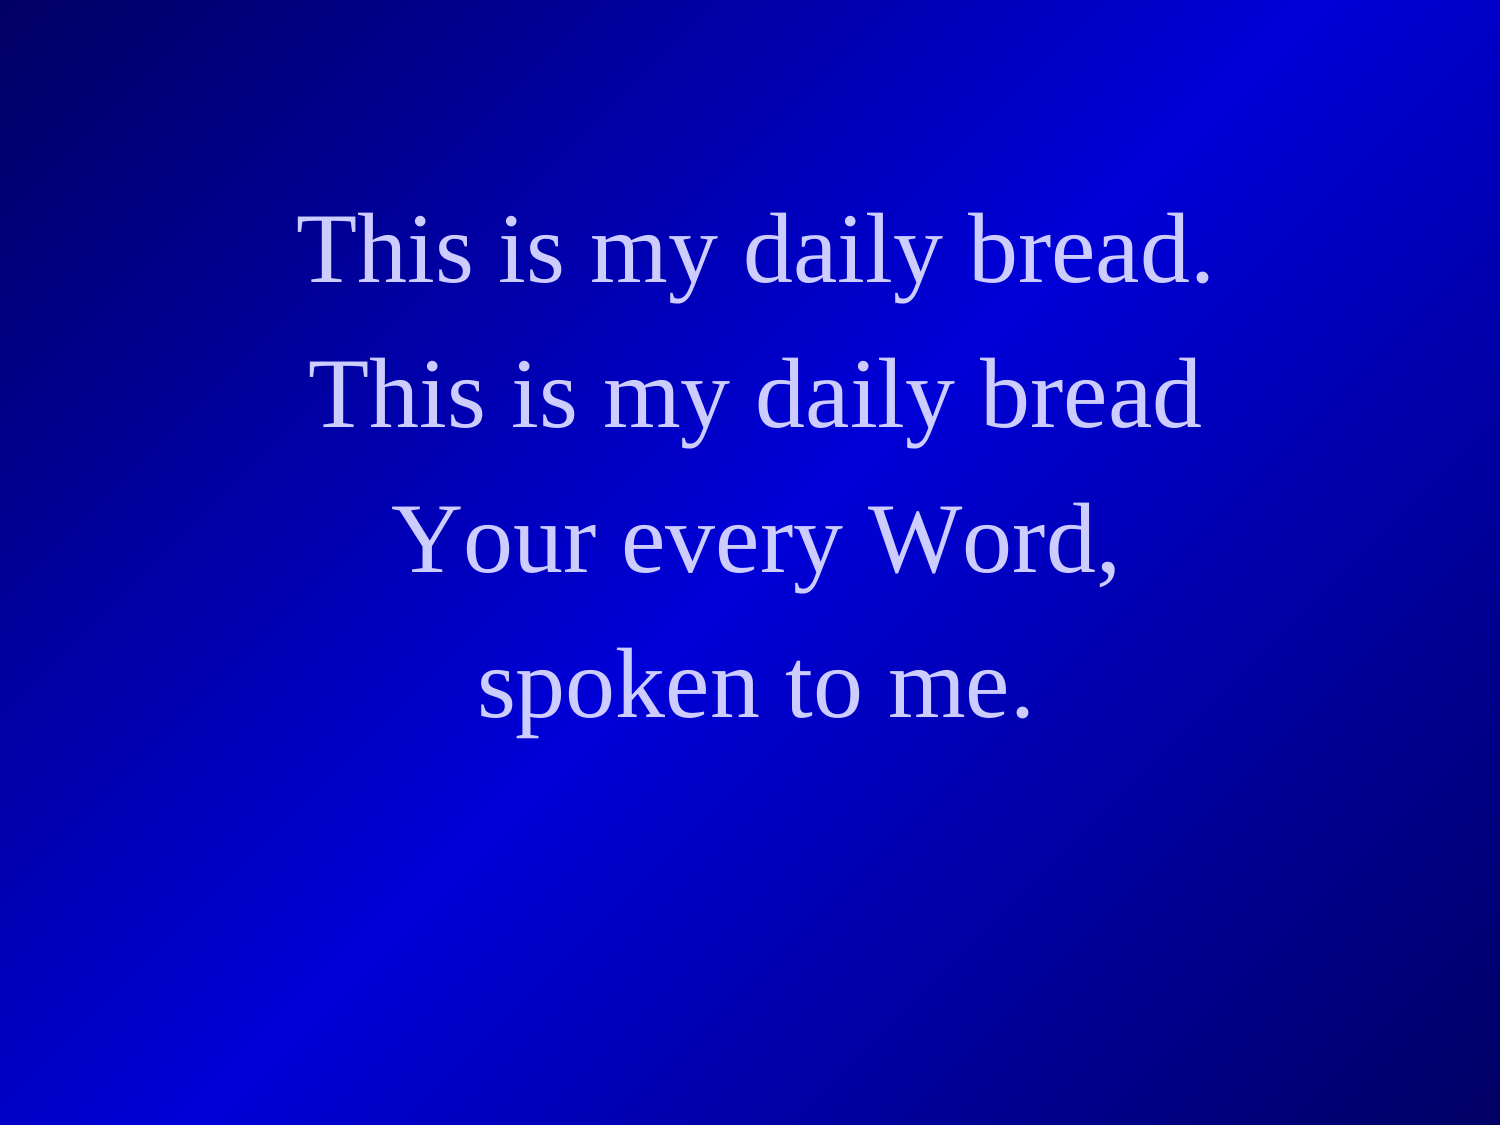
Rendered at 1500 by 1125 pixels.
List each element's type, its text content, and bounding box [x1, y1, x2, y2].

subtitle This is my daily bread. This is my daily bread Your every Word, spoken to me. [87, 174, 1426, 925]
